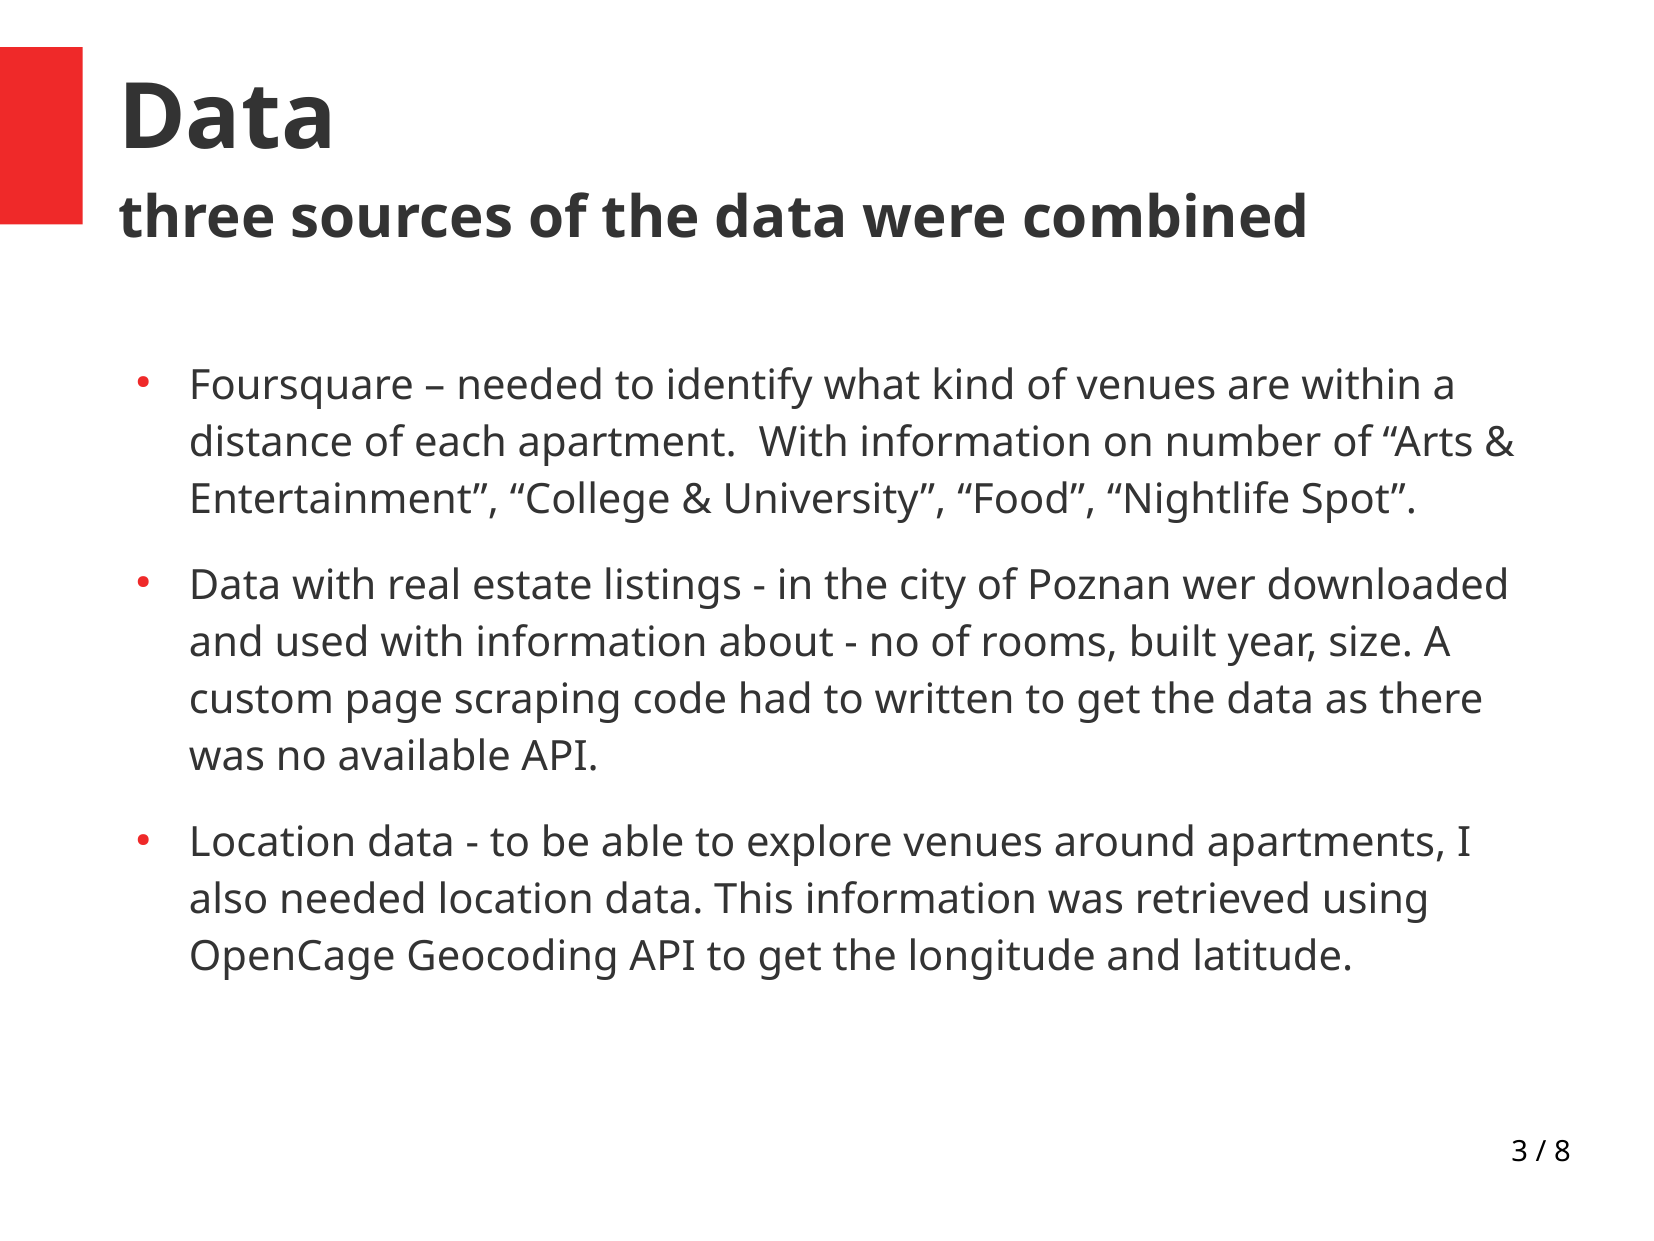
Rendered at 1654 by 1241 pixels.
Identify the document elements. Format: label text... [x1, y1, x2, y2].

list Foursquare – needed to identify what kind of venues are within a distance of each apartment. With information on number of “Arts & Entertainment”, “College & University”, “Food”, “Nightlife Spot”. Data with real estate listings - in the city of Poznan wer downloaded and used with information about - no of rooms, built year, size. A custom page scraping code had to written to get the data as there was no available API. Location data - to be able to explore venues around apartments, I also needed location data. This information was retrieved using OpenCage Geocoding API to get the longitude and latitude. [118, 354, 1536, 1074]
title Data three sources of the data were combined [118, 49, 1571, 257]
